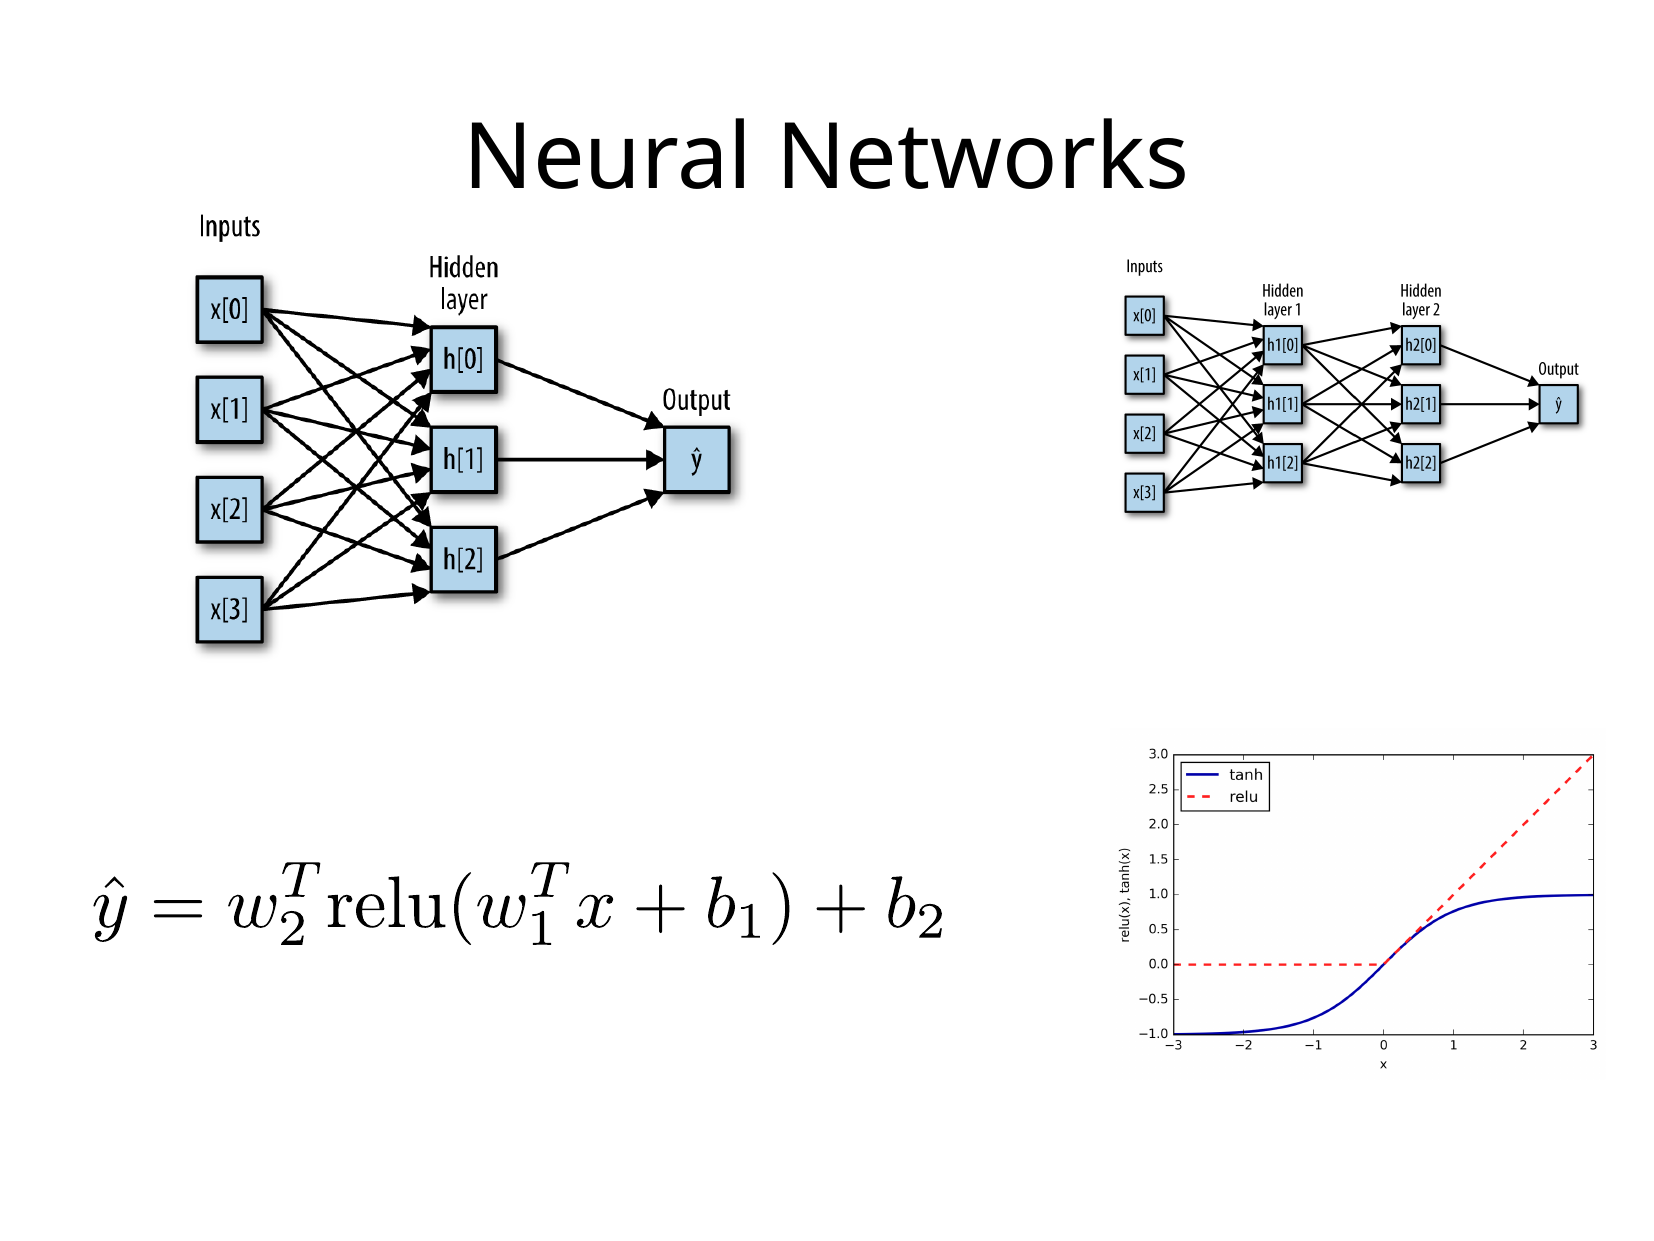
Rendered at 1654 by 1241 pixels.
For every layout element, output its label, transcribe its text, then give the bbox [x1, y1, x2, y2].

picture [185, 209, 751, 664]
picture [1118, 256, 1591, 526]
picture [1110, 728, 1606, 1081]
title Neural Networks [82, 49, 1571, 257]
text_box [91, 862, 946, 946]
